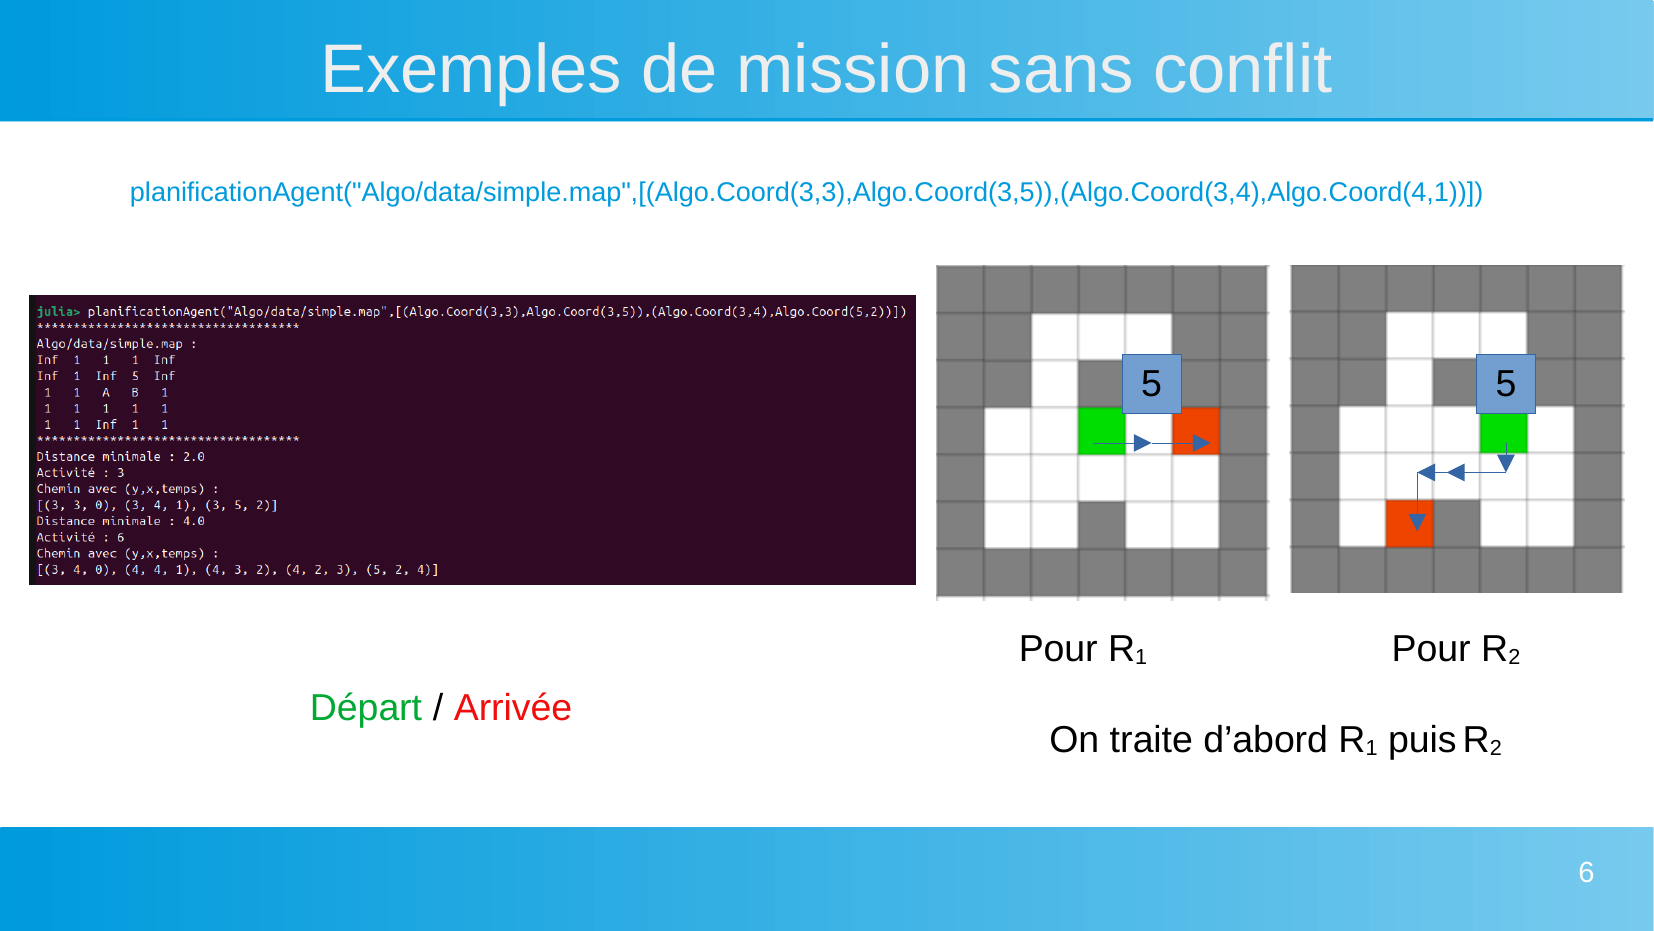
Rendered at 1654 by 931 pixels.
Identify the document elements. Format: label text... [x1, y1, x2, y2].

text_box Départ / Arrivée [295, 679, 886, 768]
text_box 5 [1476, 354, 1536, 414]
text_box Pour R1 [1003, 620, 1163, 677]
picture [29, 295, 916, 585]
picture [1289, 265, 1625, 593]
text_box 5 [1122, 354, 1182, 414]
list planificationAgent("Algo/data/simple.map",[(Algo.Coord(3,3),Algo.Coord(3,5)),(Algo.Coord(3,4),Algo.Coord(4,1))]) [59, 177, 1595, 768]
text_box Pour R2 [1376, 620, 1536, 677]
text_box On traite d’abord R1 puis R2 [1033, 710, 1517, 768]
picture [936, 265, 1270, 601]
title Exemples de mission sans conflit [59, 29, 1595, 108]
